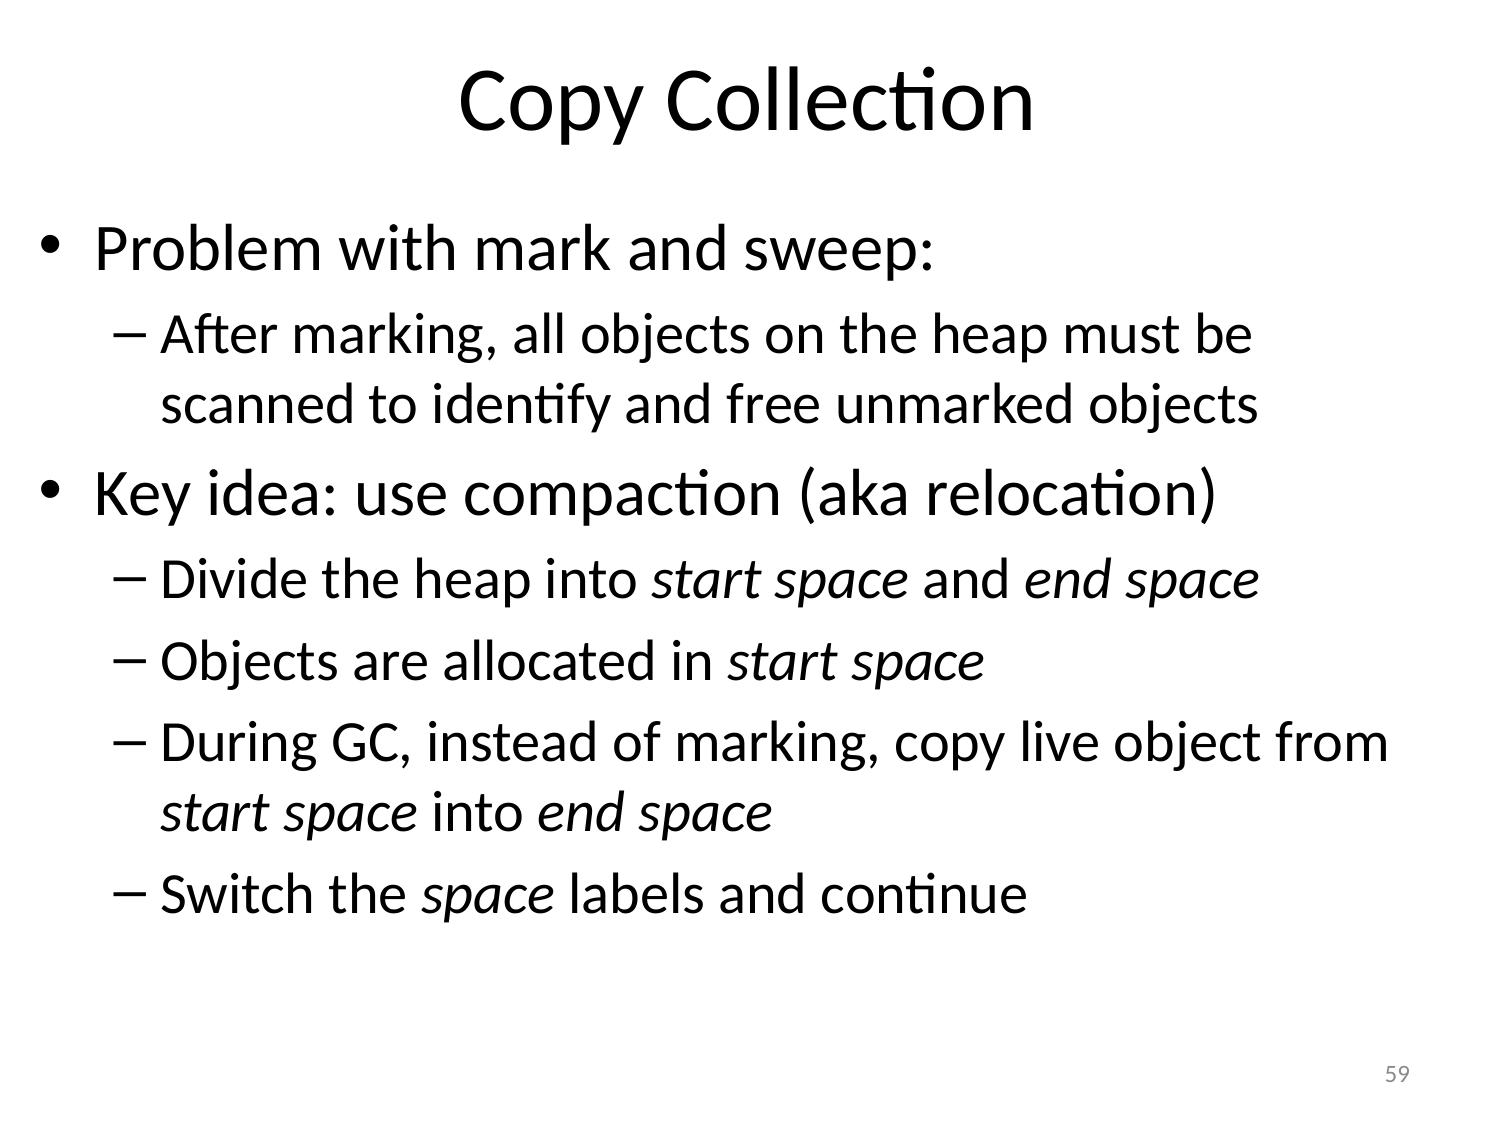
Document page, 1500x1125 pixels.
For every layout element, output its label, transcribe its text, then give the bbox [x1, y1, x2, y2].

list Problem with mark and sweep: After marking, all objects on the heap must be scanned to identify and free unmarked objects Key idea: use compaction (aka relocation) Divide the heap into start space and end space Objects are allocated in start space During GC, instead of marking, copy live object from start space into end space Switch the space labels and continue [23, 195, 1468, 1040]
slide_number <number> [1074, 1042, 1425, 1103]
title Copy Collection [7, 0, 1488, 188]
